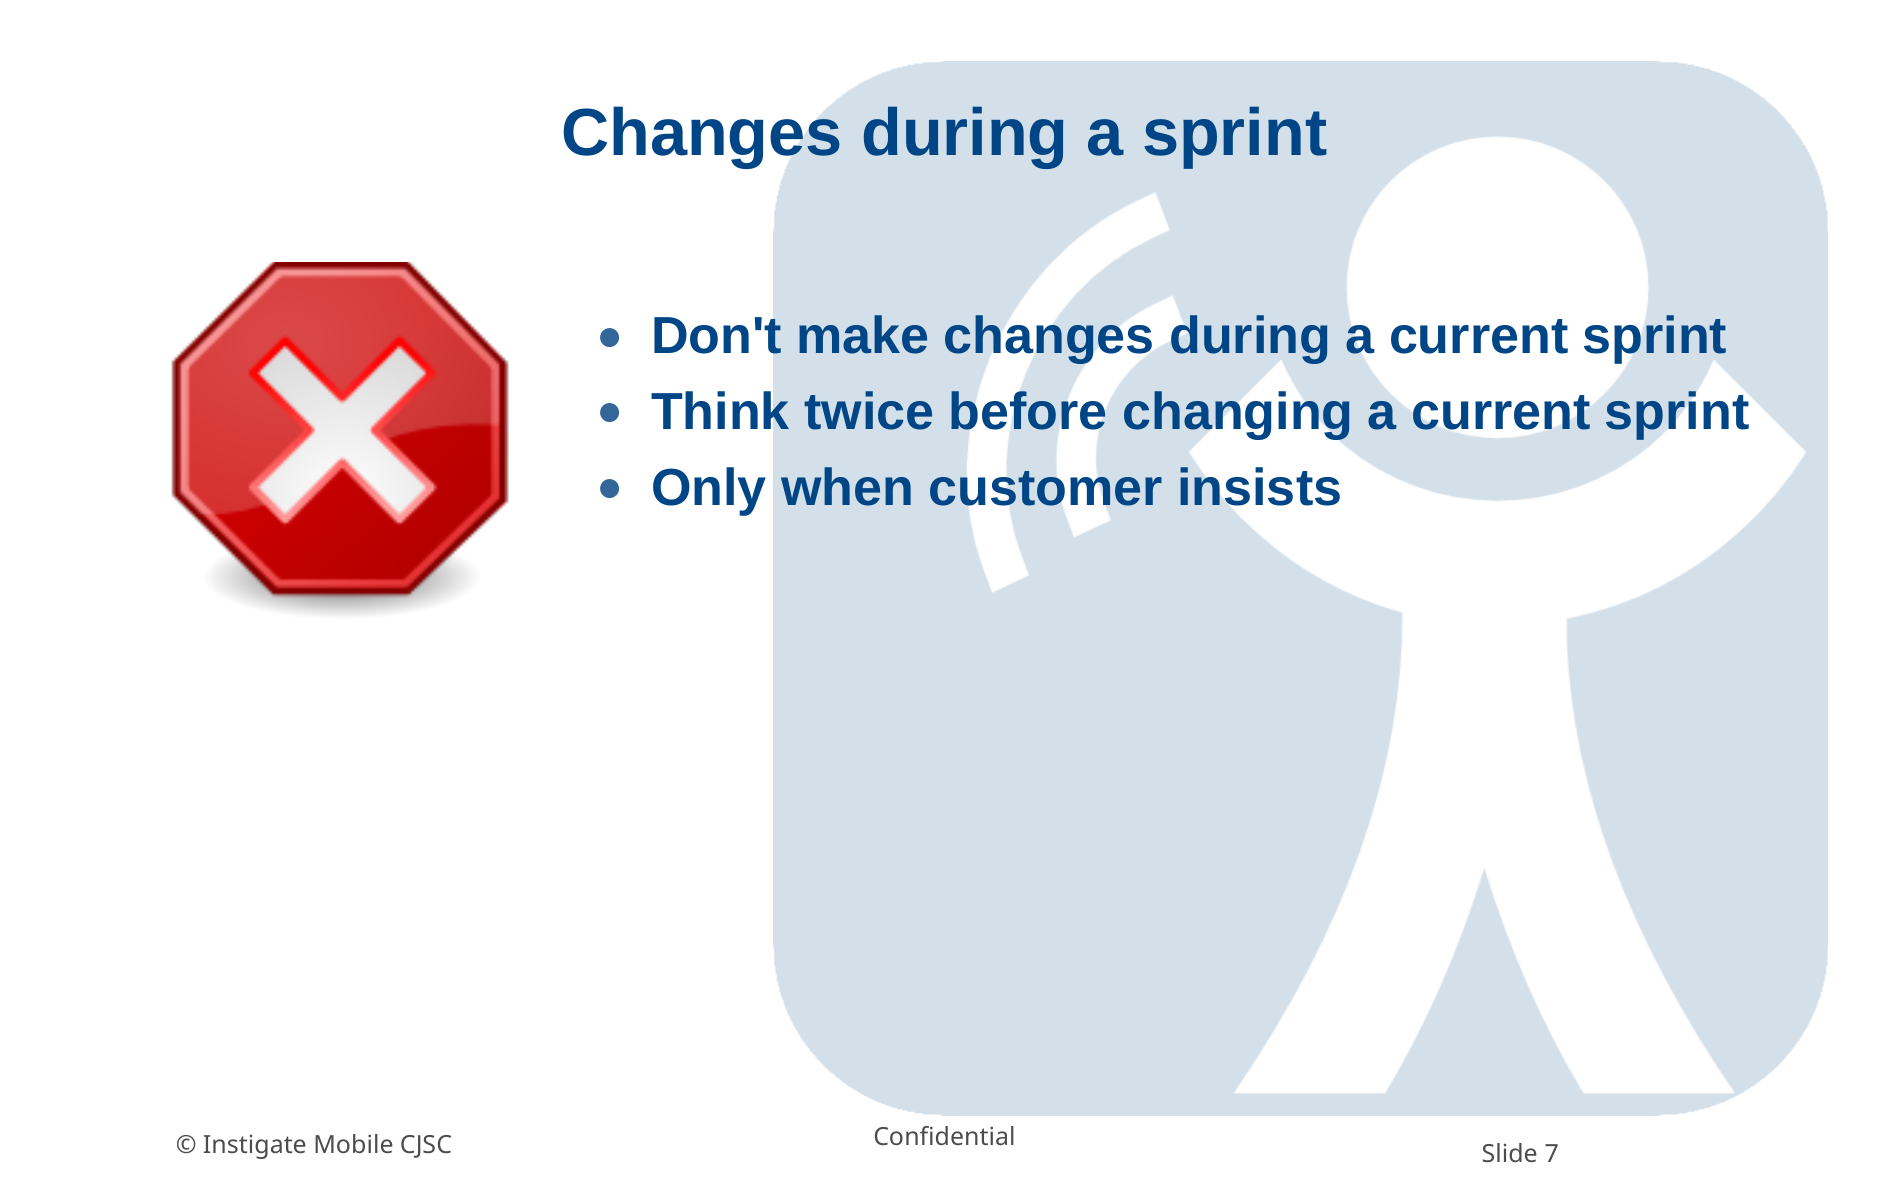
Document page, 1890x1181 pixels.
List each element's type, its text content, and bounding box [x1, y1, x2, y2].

text_box Changes during a sprint [96, 47, 1794, 217]
text_box Confidential [646, 1128, 1243, 1172]
picture [773, 61, 1829, 1116]
picture [159, 262, 523, 626]
text_box [101, 227, 1801, 912]
text_box Don't make changes during a current sprint Think twice before changing a current sprint Only when customer insists [581, 297, 1824, 626]
